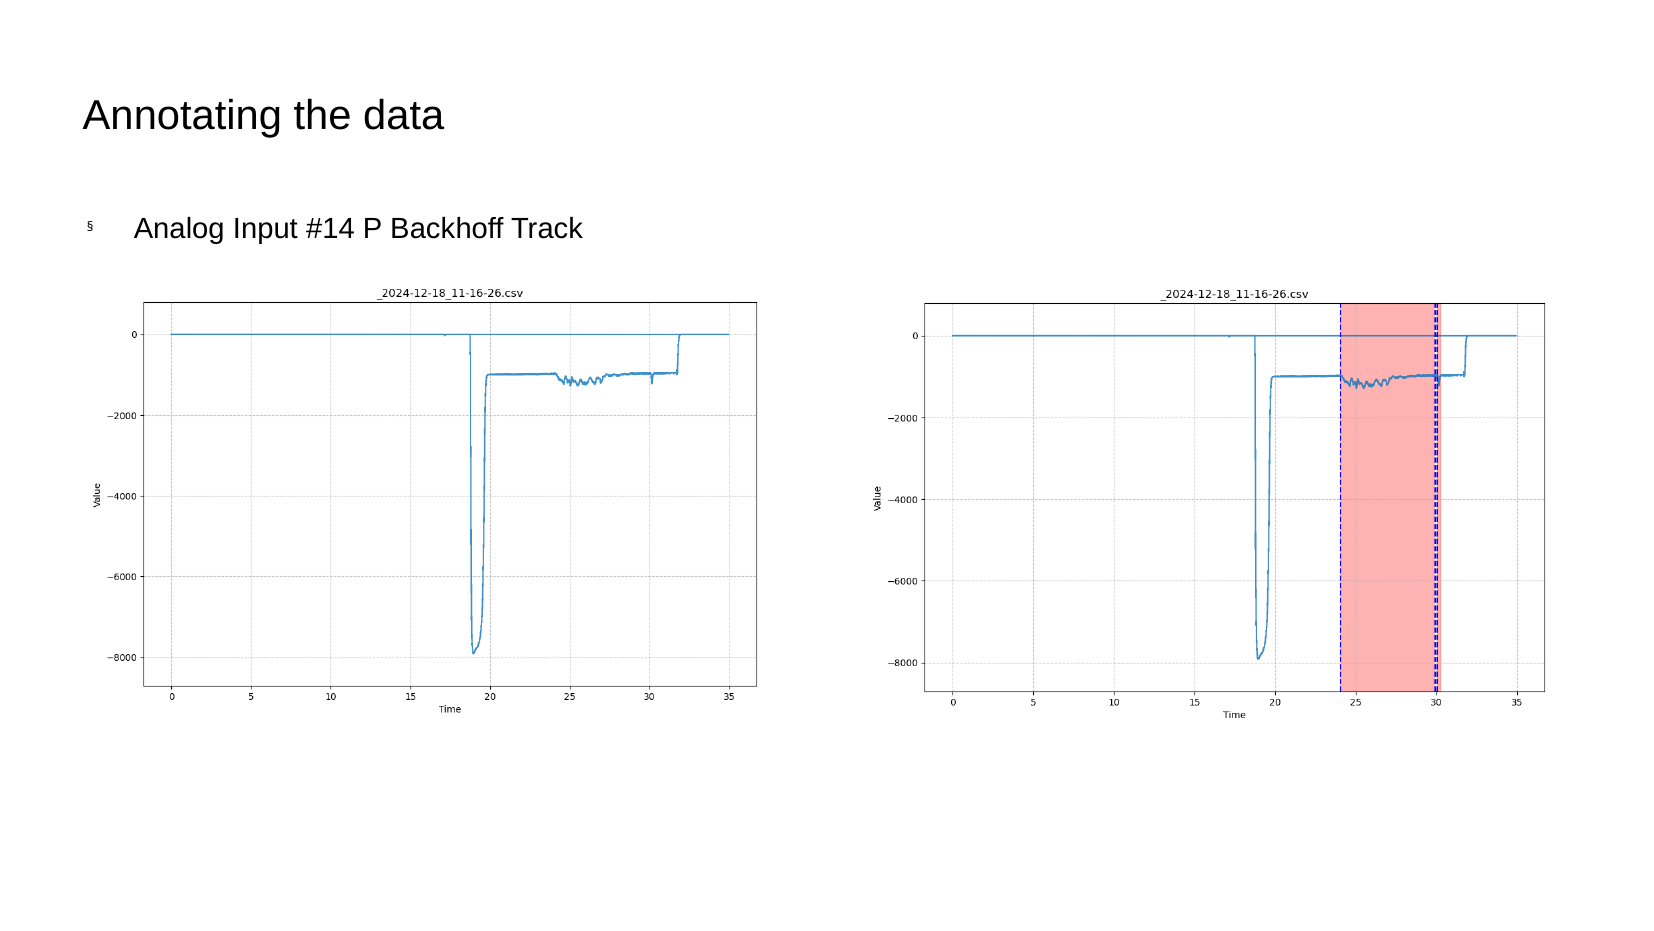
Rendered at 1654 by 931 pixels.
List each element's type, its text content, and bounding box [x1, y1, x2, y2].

picture [68, 274, 793, 722]
text_box Annotating the data [82, 34, 1571, 191]
picture [846, 250, 1585, 722]
list Analog Input #14 P Backhoff Track [86, 208, 1499, 884]
